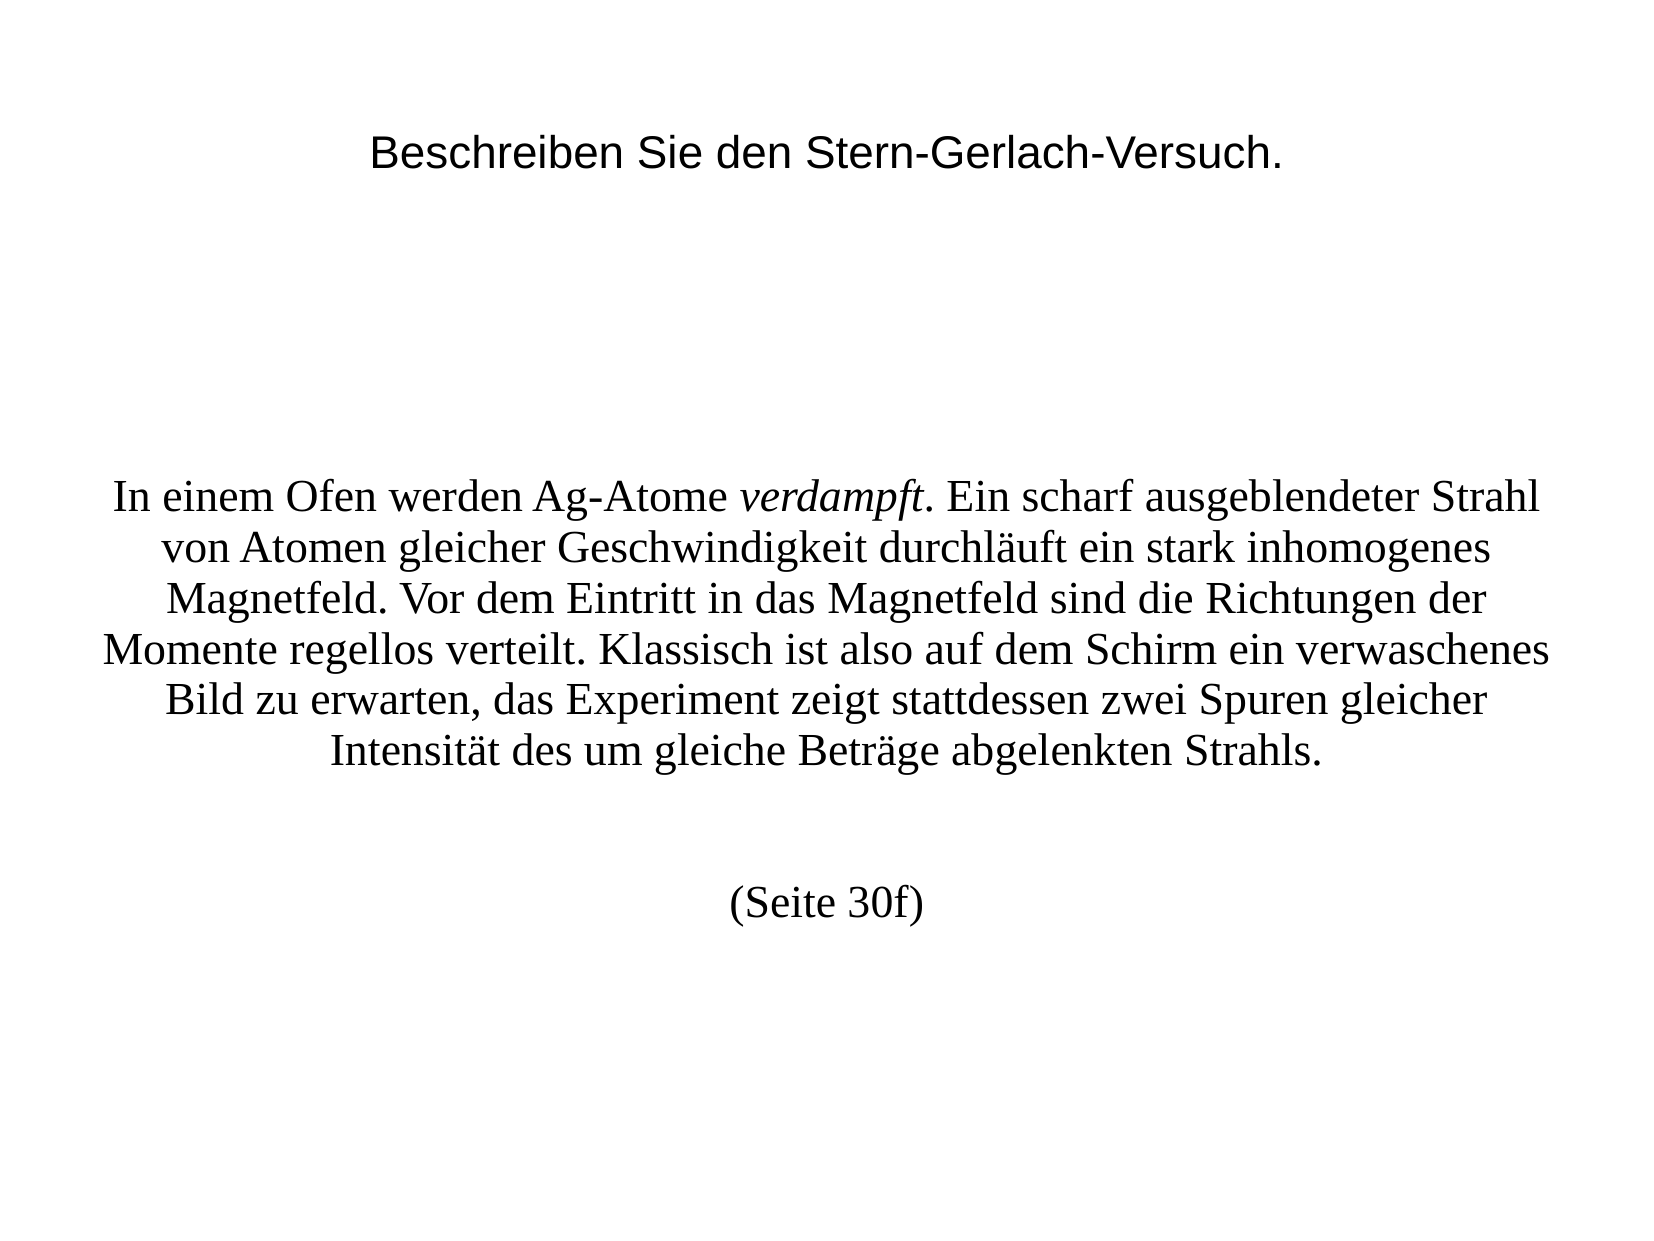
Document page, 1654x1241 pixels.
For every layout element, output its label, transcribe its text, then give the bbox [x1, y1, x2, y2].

subtitle In einem Ofen werden Ag-Atome verdampft. Ein scharf ausgeblendeter Strahl von Atomen gleicher Geschwindigkeit durchläuft ein stark inhomogenes Magnetfeld. Vor dem Eintritt in das Magnetfeld sind die Richtungen der Momente regellos verteilt. Klassisch ist also auf dem Schirm ein verwaschenes Bild zu erwarten, das Experiment zeigt stattdessen zwei Spuren gleicher Intensität des um gleiche Beträge abgelenkten Strahls. (Seite 30f) [82, 290, 1571, 1109]
title Beschreiben Sie den Stern-Gerlach-Versuch. [82, 49, 1571, 257]
